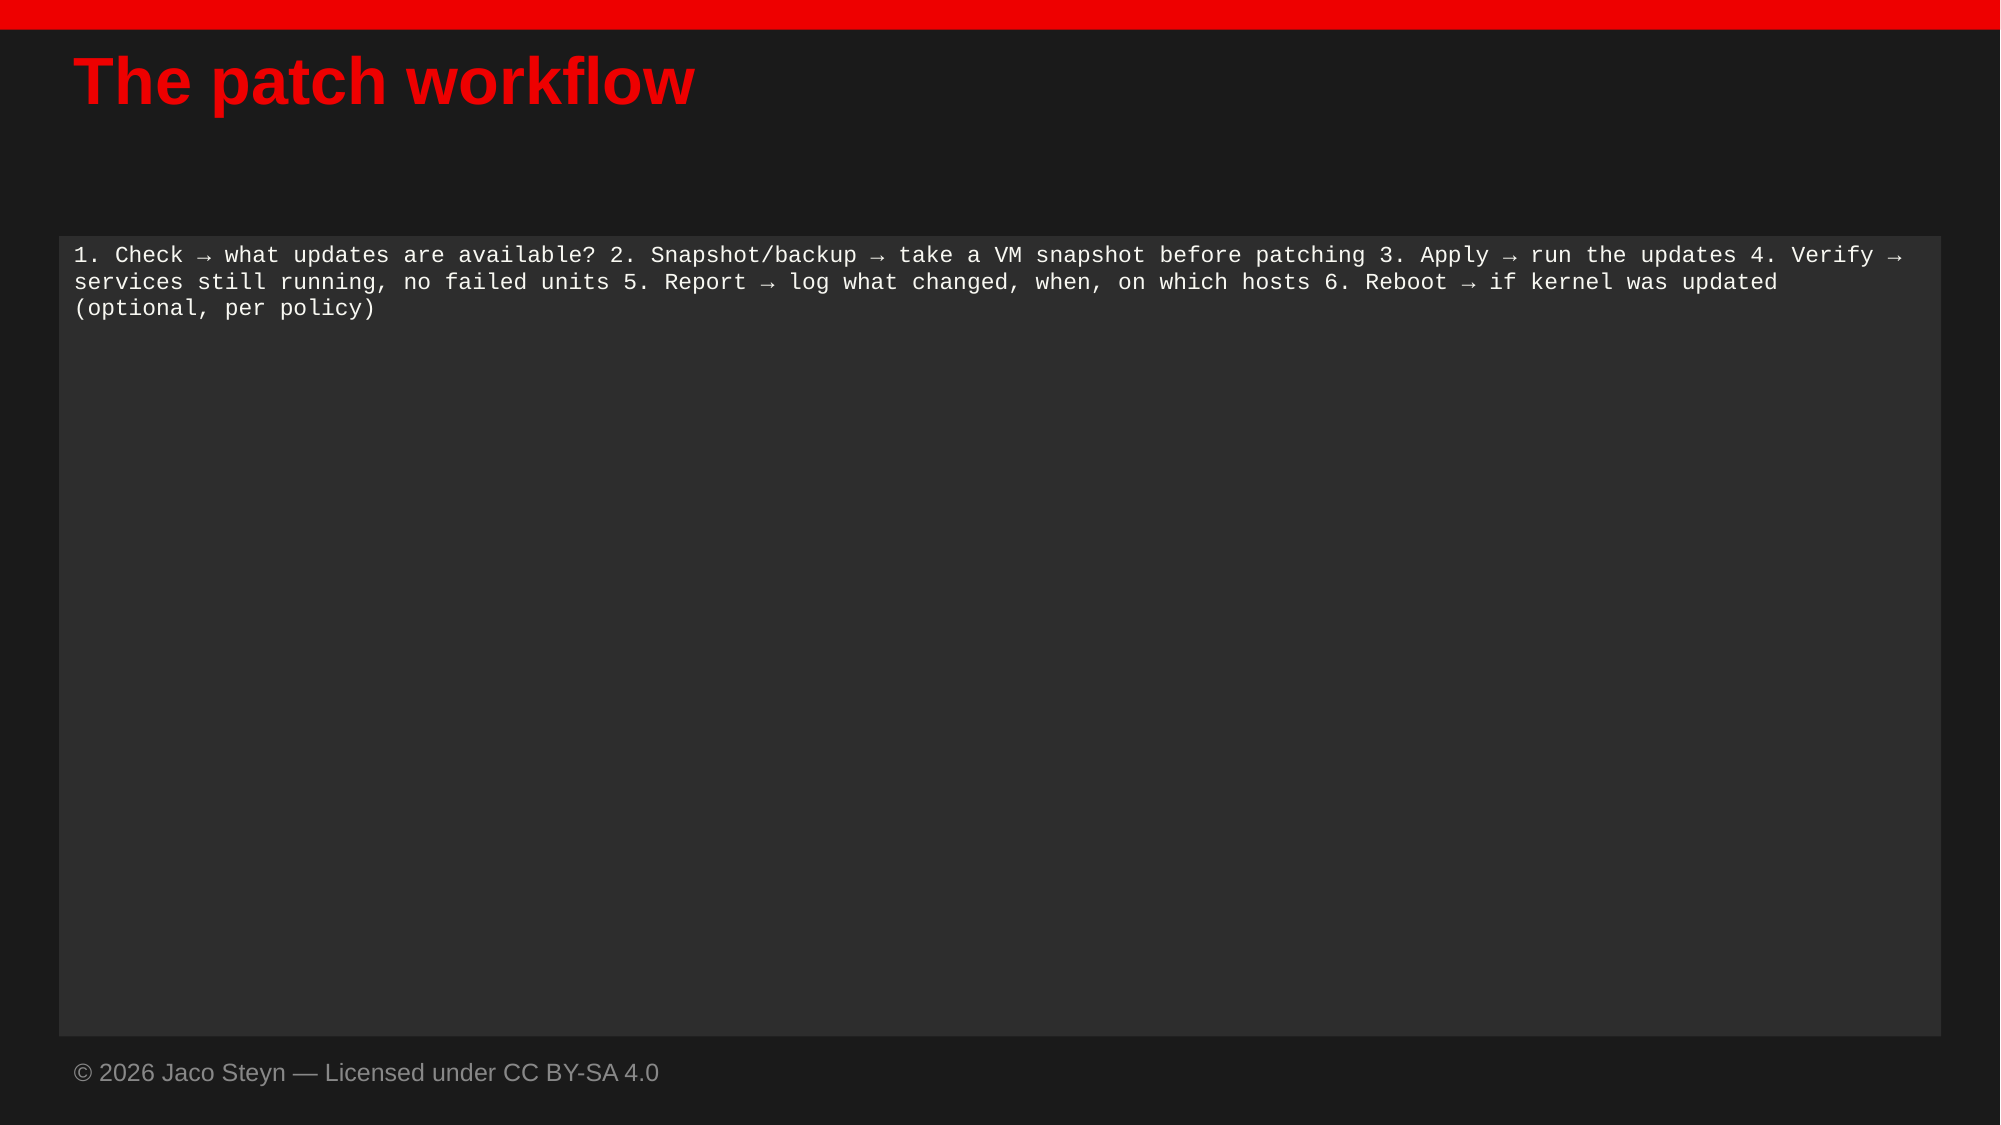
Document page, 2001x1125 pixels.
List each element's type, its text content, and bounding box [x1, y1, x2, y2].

text_box 1. Check → what updates are available? 2. Snapshot/backup → take a VM snapshot before patching 3. Apply → run the updates 4. Verify → services still running, no failed units 5. Report → log what changed, when, on which hosts 6. Reboot → if kernel was updated (optional, per policy) [59, 236, 1942, 1037]
text_box [0, 0, 2001, 30]
text_box © 2026 Jaco Steyn — Licensed under CC BY-SA 4.0 [59, 1051, 1942, 1093]
text_box The patch workflow [59, 36, 1942, 208]
